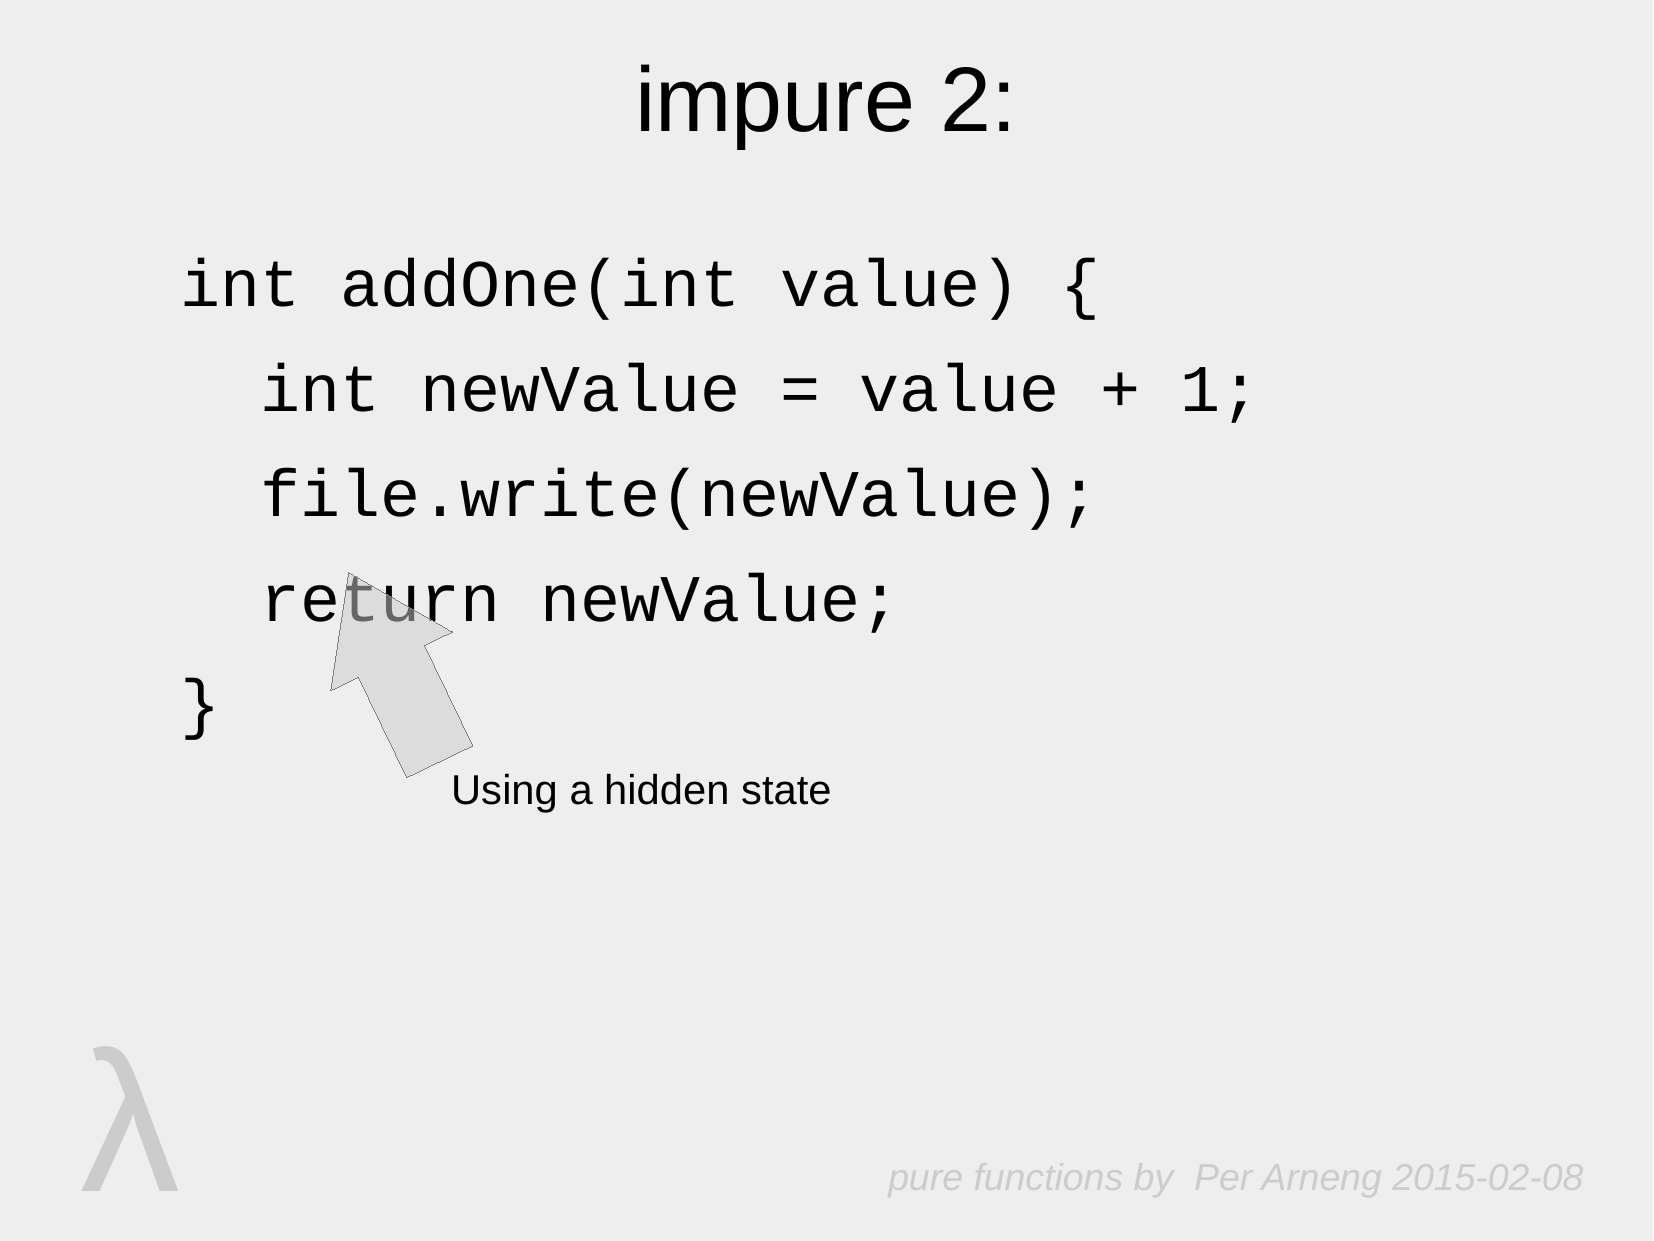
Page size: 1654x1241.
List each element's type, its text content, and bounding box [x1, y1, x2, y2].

text_box [330, 572, 473, 778]
title impure 2: [82, 0, 1571, 204]
list int addOne(int value) { int newValue = value + 1; file.write(newValue); return newValue; } [180, 250, 1546, 916]
text_box Using a hidden state [436, 759, 1082, 821]
